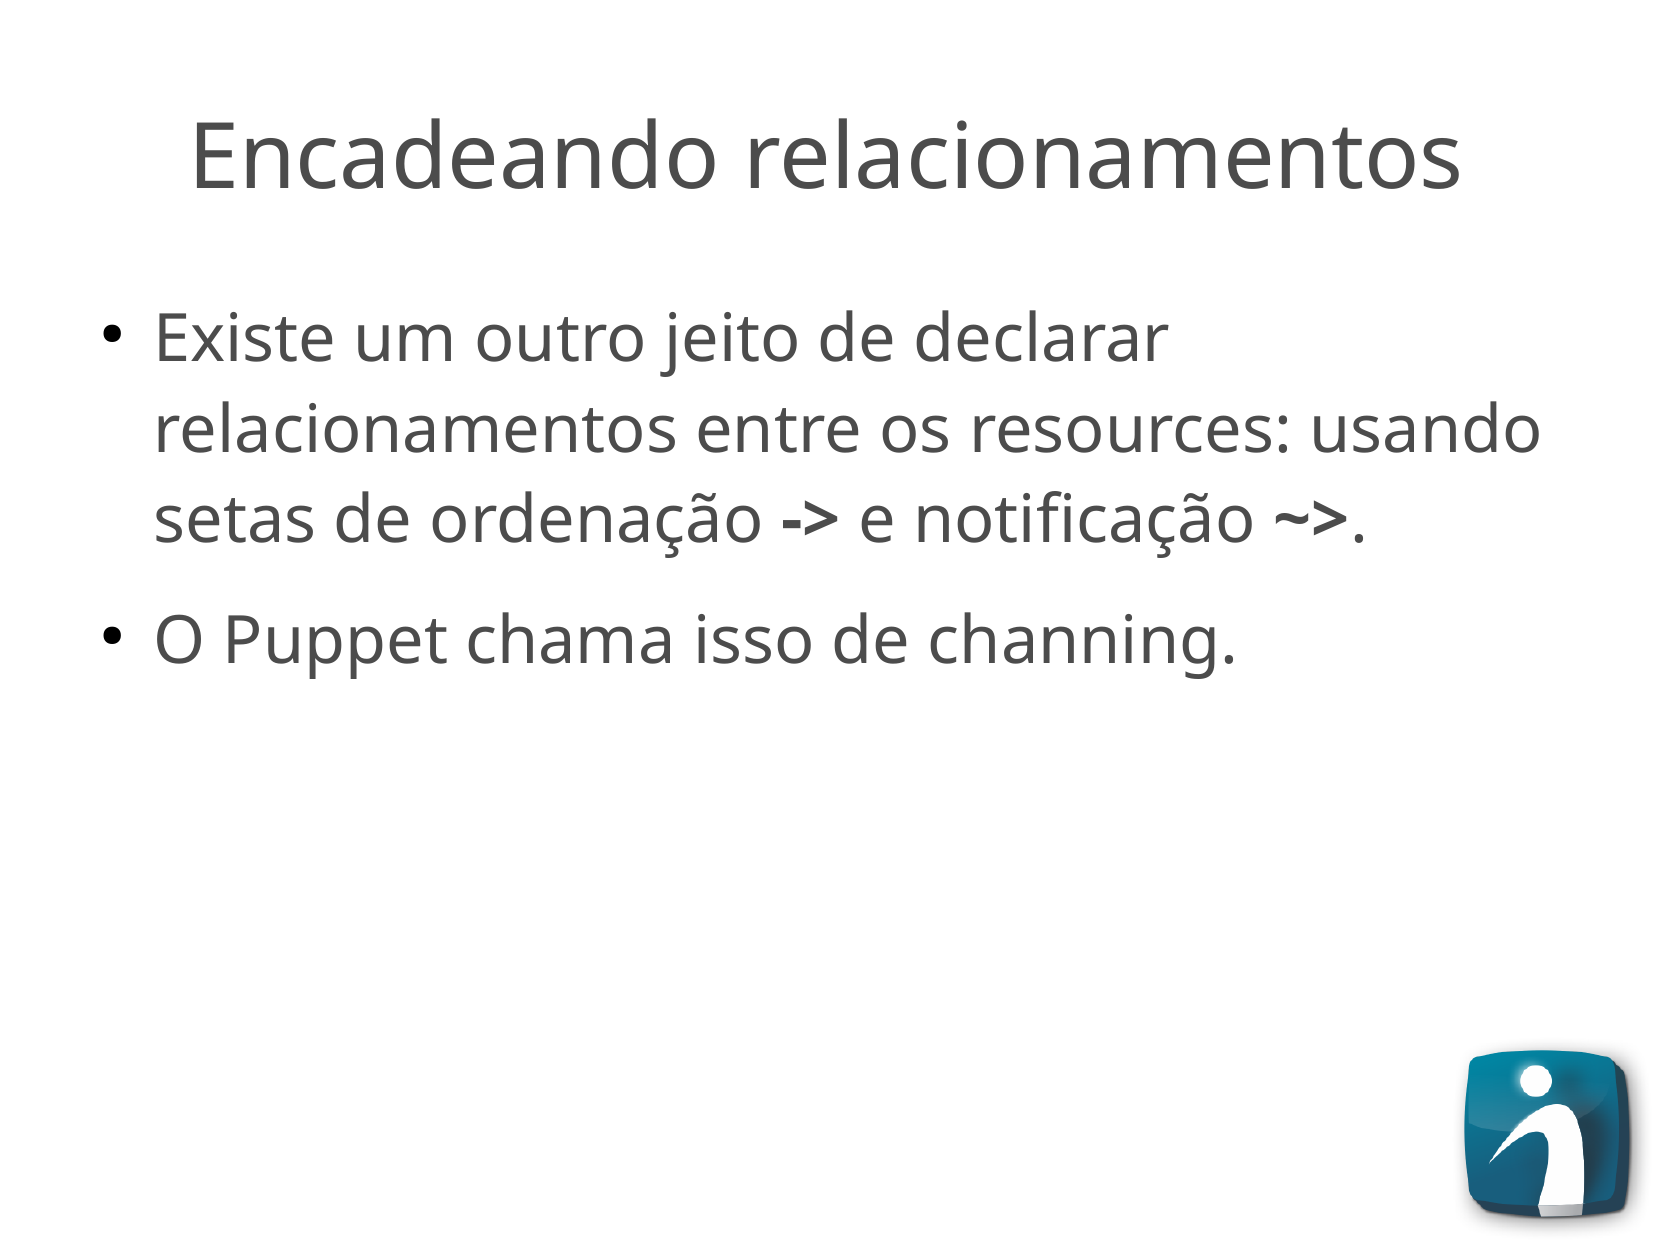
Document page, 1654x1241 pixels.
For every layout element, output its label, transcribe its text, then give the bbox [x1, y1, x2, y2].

picture [1447, 1035, 1654, 1241]
list Existe um outro jeito de declarar relacionamentos entre os resources: usando setas de ordenação -> e notificação ~>. O Puppet chama isso de channing. [82, 290, 1571, 1010]
title Encadeando relacionamentos [82, 49, 1571, 257]
